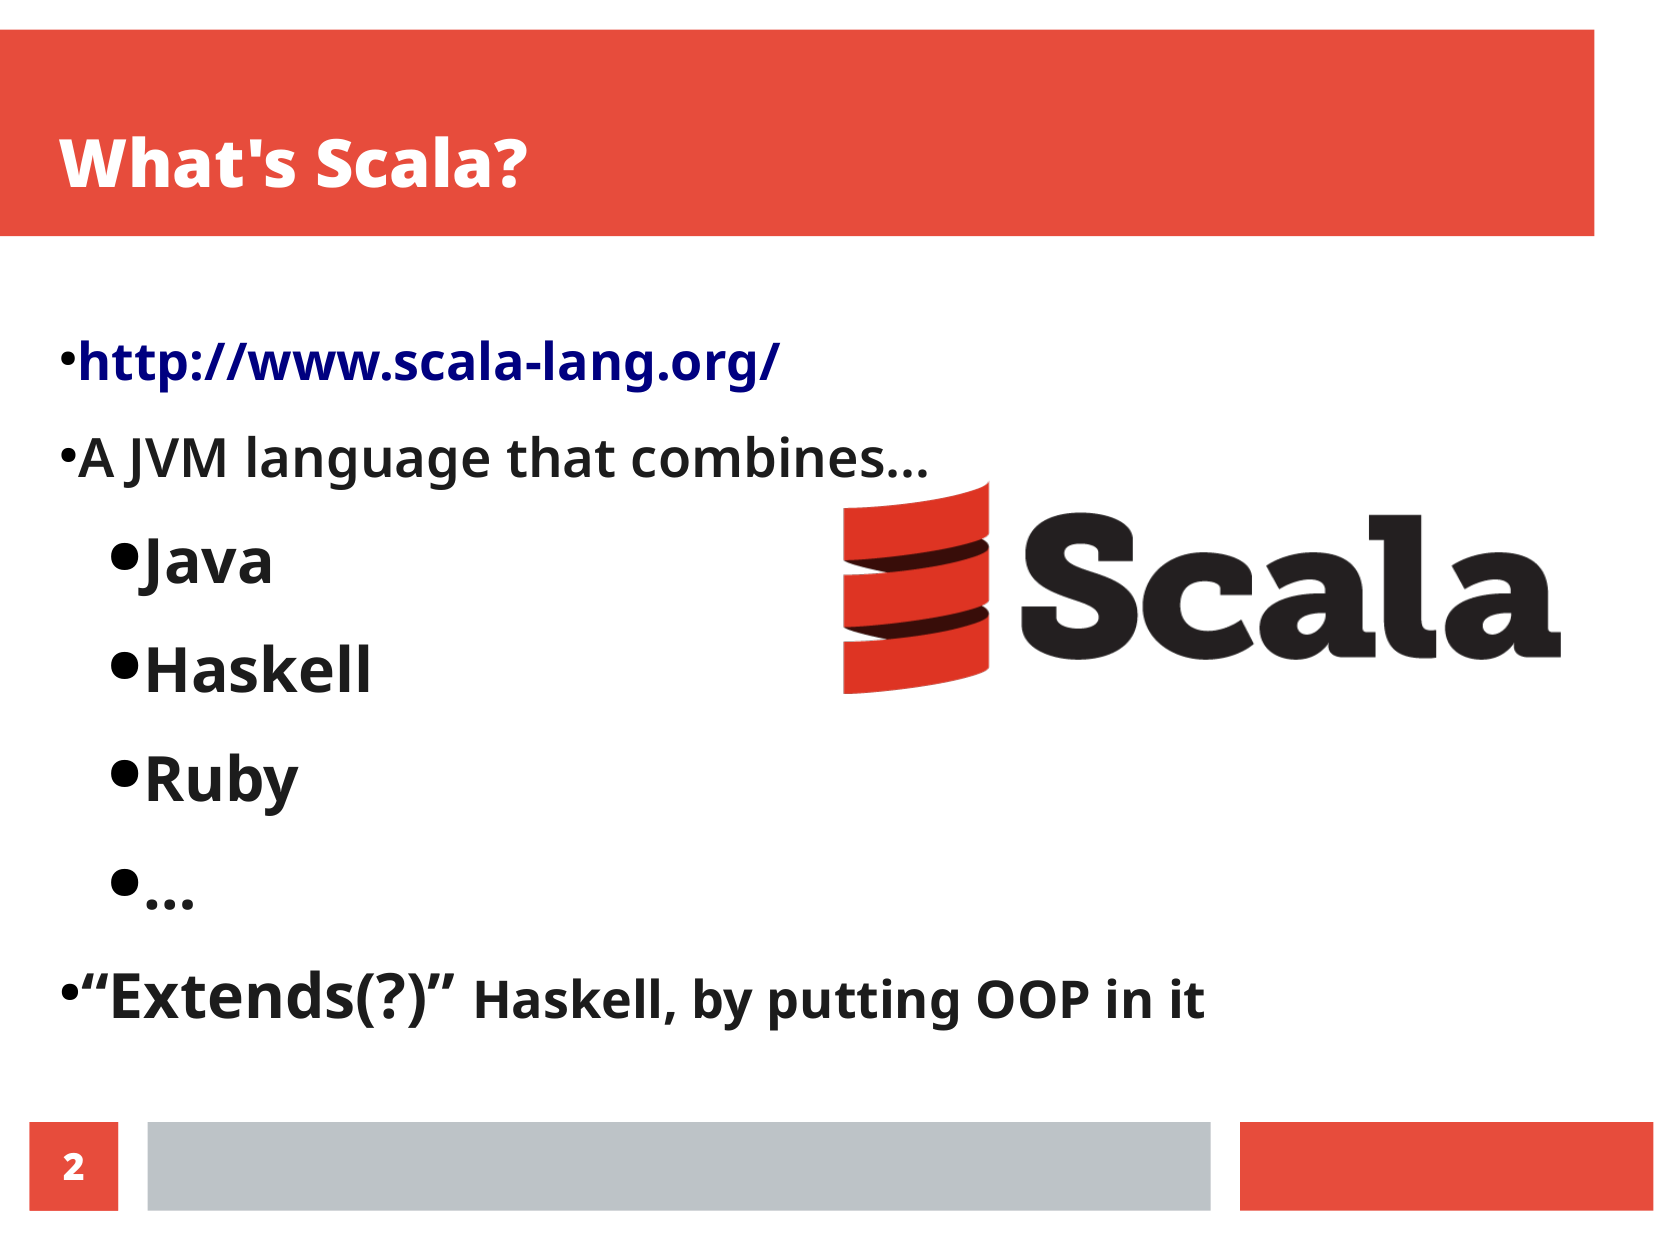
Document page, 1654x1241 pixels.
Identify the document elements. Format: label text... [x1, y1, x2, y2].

list http://www.scala-lang.org/ A JVM language that combines… Java Haskell Ruby … “Extends(?)” Haskell, by putting OOP in it [59, 324, 1565, 1093]
picture [811, 465, 1602, 736]
title What's Scala? [59, 59, 1595, 207]
